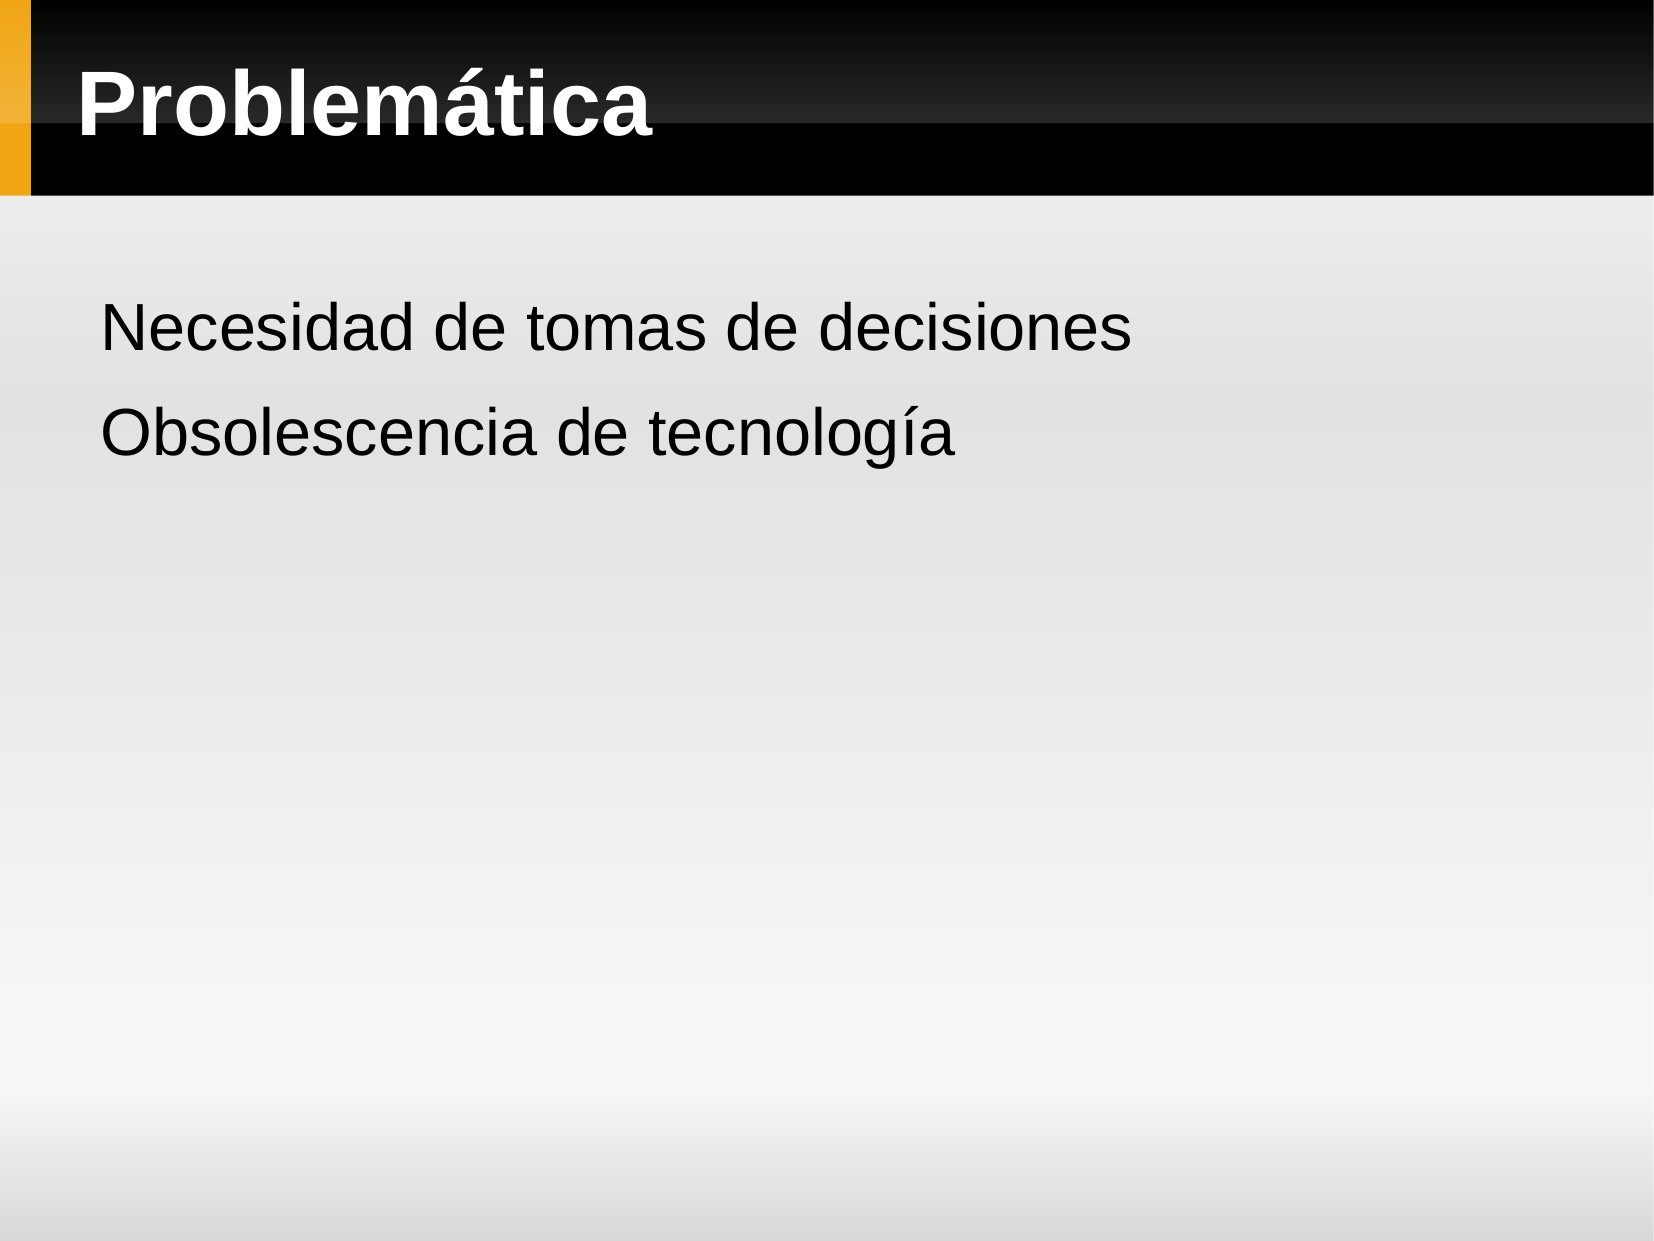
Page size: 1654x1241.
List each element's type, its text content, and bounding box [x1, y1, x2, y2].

title Problemática [76, 0, 1565, 208]
picture [0, 0, 1654, 1241]
list Necesidad de tomas de decisiones Obsolescencia de tecnología [82, 290, 1571, 1109]
